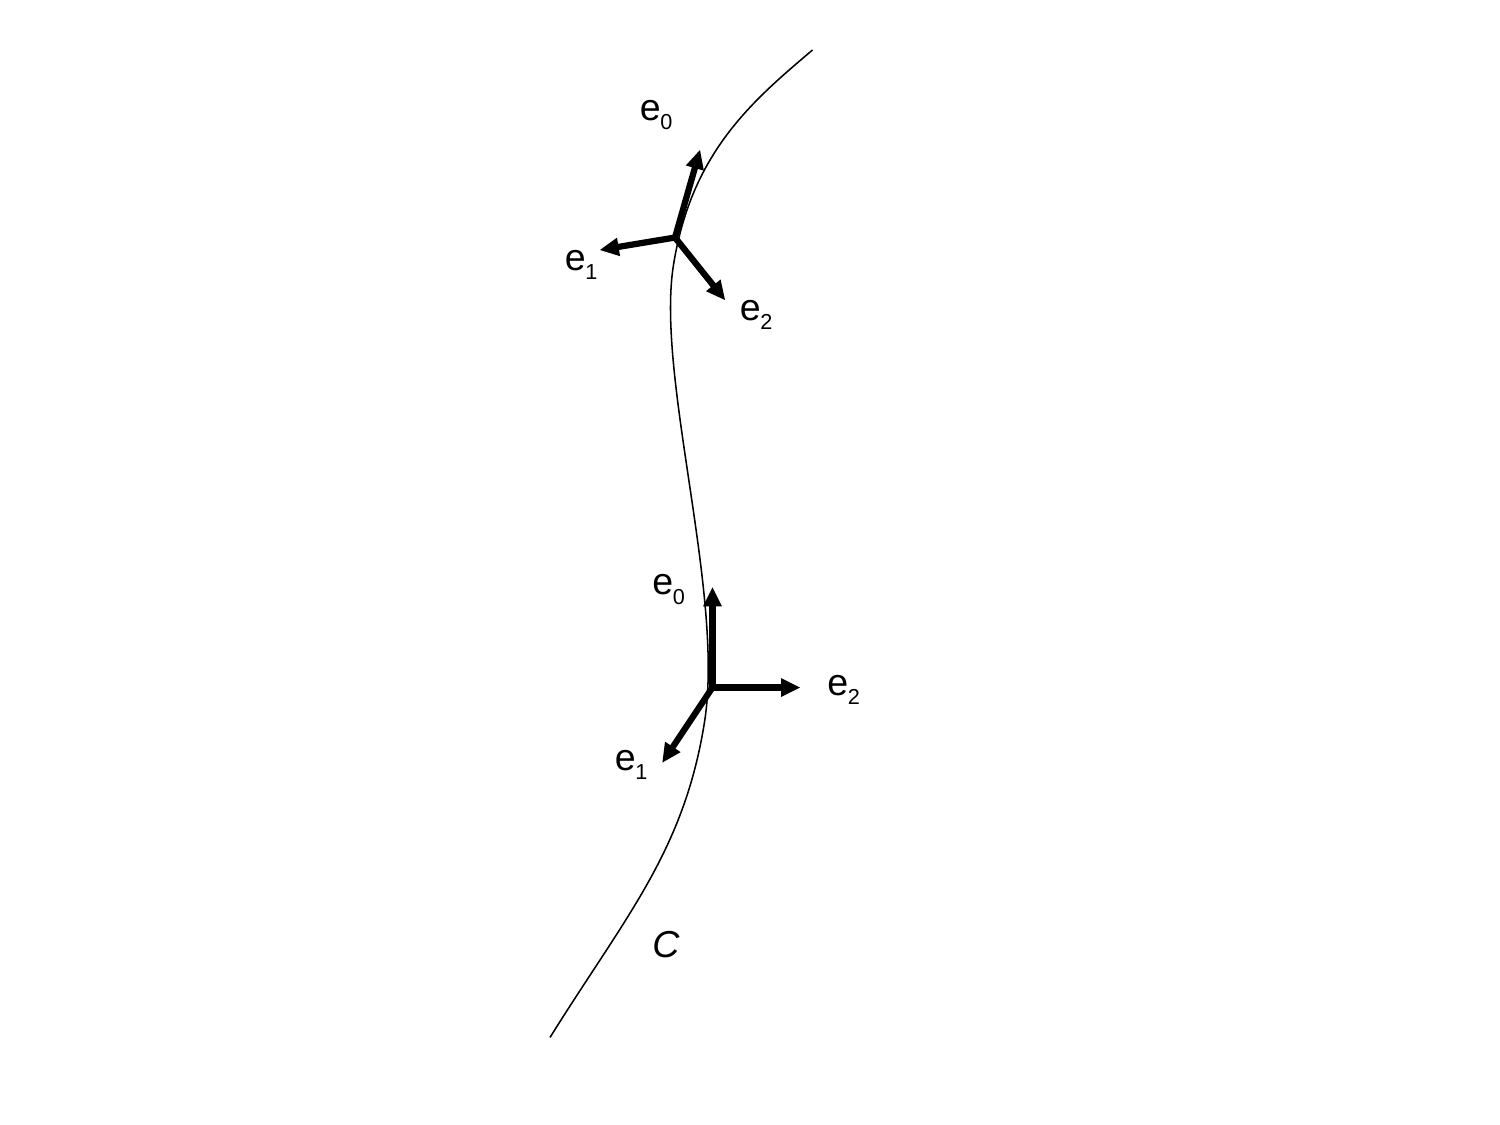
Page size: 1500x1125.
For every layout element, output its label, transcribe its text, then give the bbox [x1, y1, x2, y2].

text_box e0 [637, 549, 707, 625]
text_box e0 [624, 75, 695, 150]
text_box e1 [549, 224, 620, 300]
text_box e2 [725, 275, 794, 351]
text_box C [637, 912, 702, 988]
text_box e2 [812, 650, 882, 726]
text_box e1 [600, 725, 670, 801]
